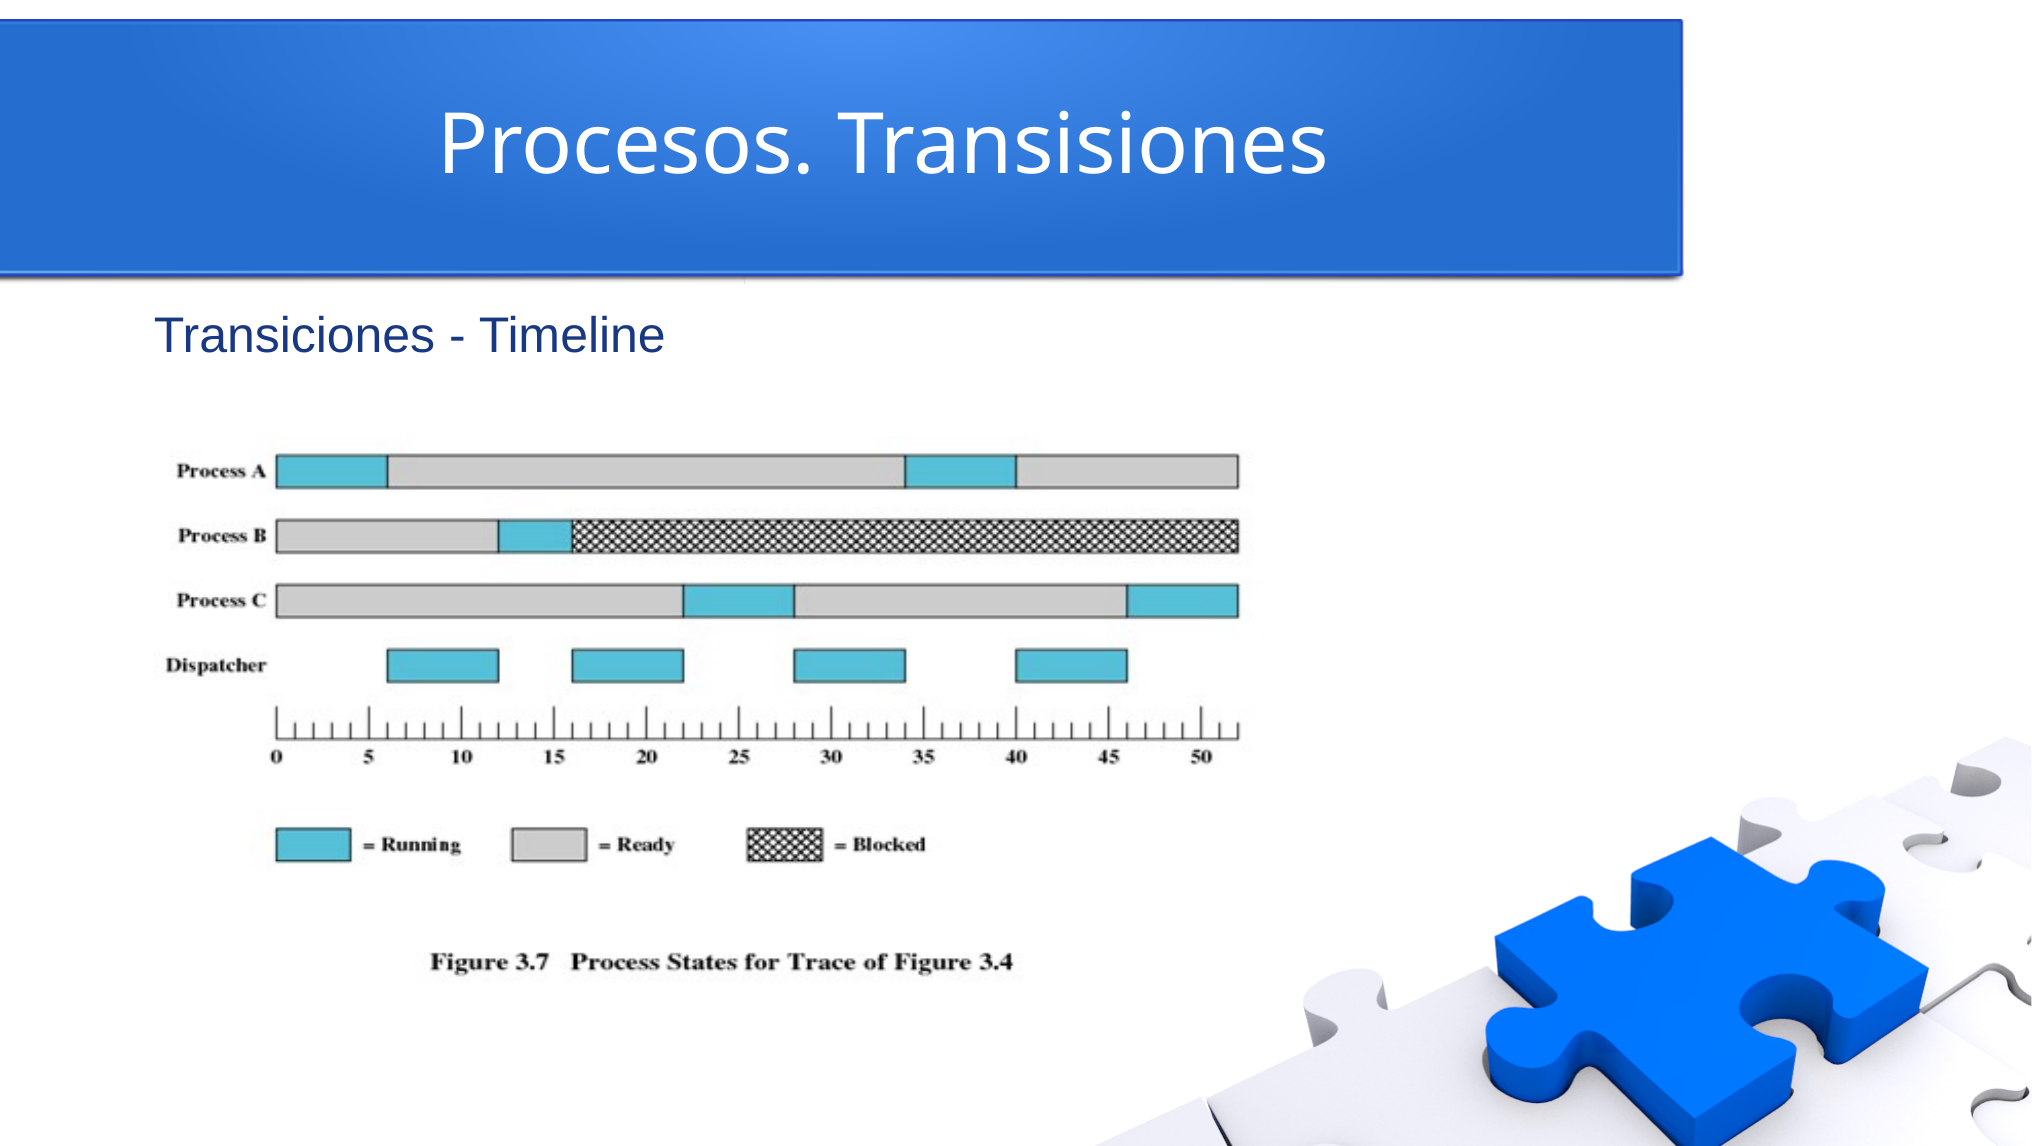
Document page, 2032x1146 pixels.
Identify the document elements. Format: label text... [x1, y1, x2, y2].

picture [0, 19, 1689, 284]
title Procesos. Transisiones [101, 45, 1666, 237]
text_box Transiciones - Timeline [82, 295, 1258, 958]
picture [153, 436, 2032, 1146]
